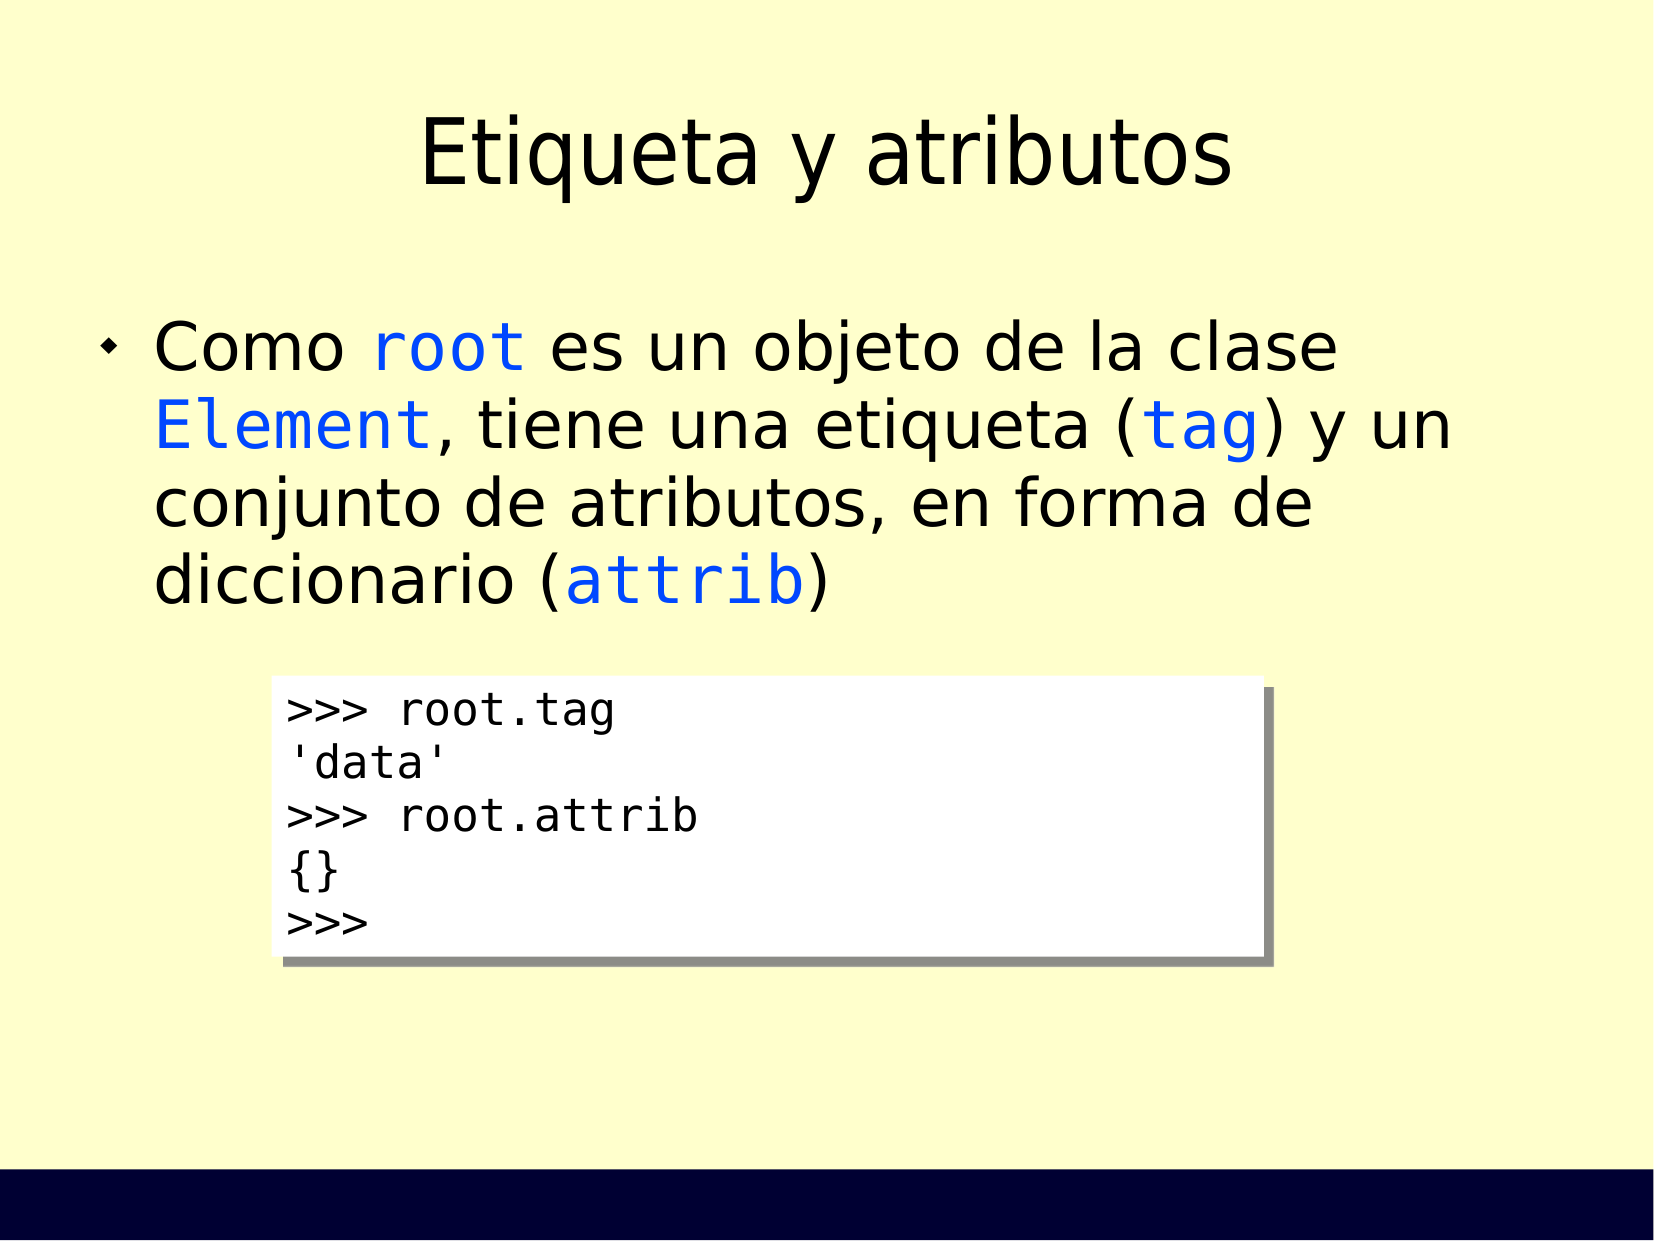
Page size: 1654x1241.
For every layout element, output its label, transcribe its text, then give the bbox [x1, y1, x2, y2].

title Etiqueta y atributos [82, 49, 1571, 257]
list Como root es un objeto de la clase Element, tiene una etiqueta (tag) y un conjunto de atributos, en forma de diccionario (attrib) [82, 290, 1538, 638]
text_box >>> root.tag 'data' >>> root.attrib {} >>> [271, 675, 1264, 957]
